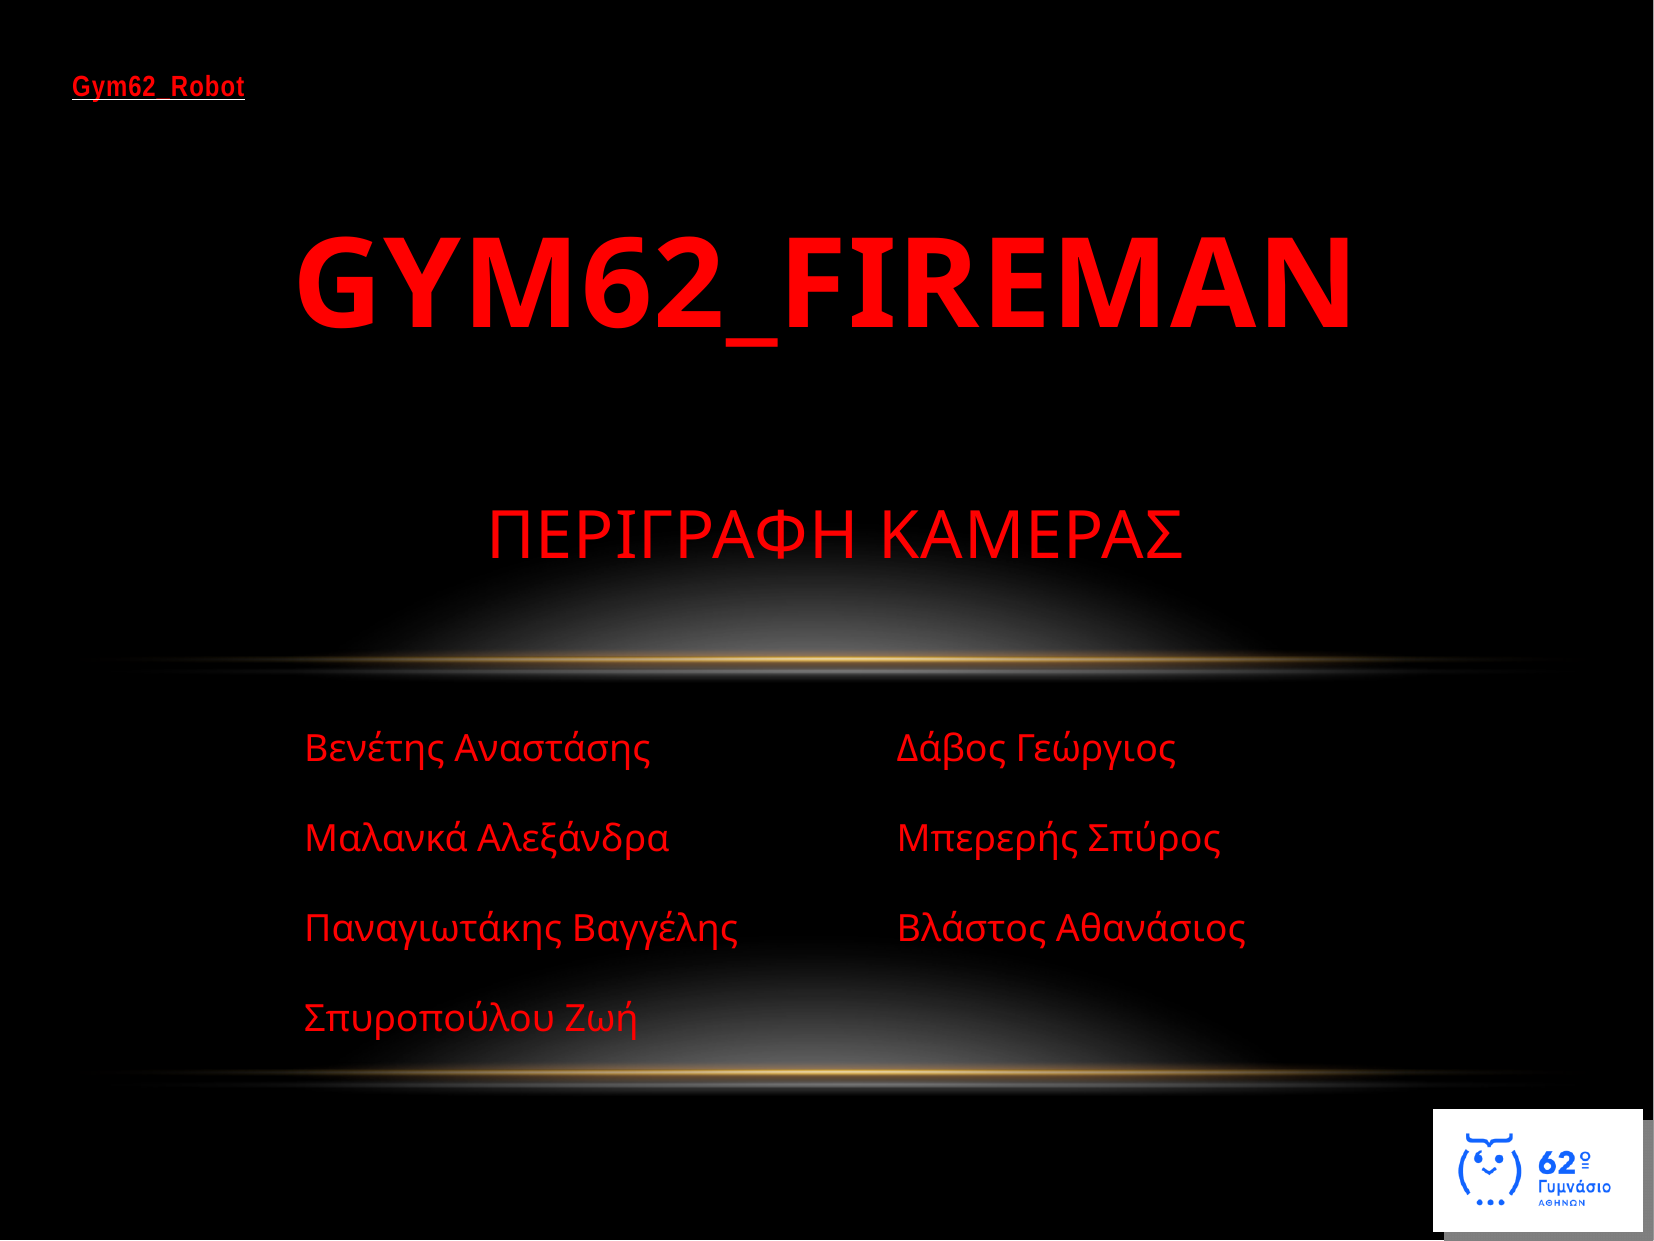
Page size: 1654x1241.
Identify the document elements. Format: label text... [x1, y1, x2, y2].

text_box Gym62_FireMan [110, 152, 1544, 360]
text_box Gym62_Robot [41, 41, 276, 111]
text_box Βενέτης Αναστάσης Μαλανκά Αλεξάνδρα Παναγιωτάκης Βαγγέλης Σπυροπούλου Ζωή [289, 716, 800, 1081]
text_box ΠΕΡΙΓΡΑΦΗ ΚΑΜΕΡΑΣ [132, 363, 1538, 580]
picture [0, 0, 1654, 1240]
text_box Δάβος Γεώργιος Μπερερής Σπύρος Βλάστος Αθανάσιος [881, 716, 1433, 981]
